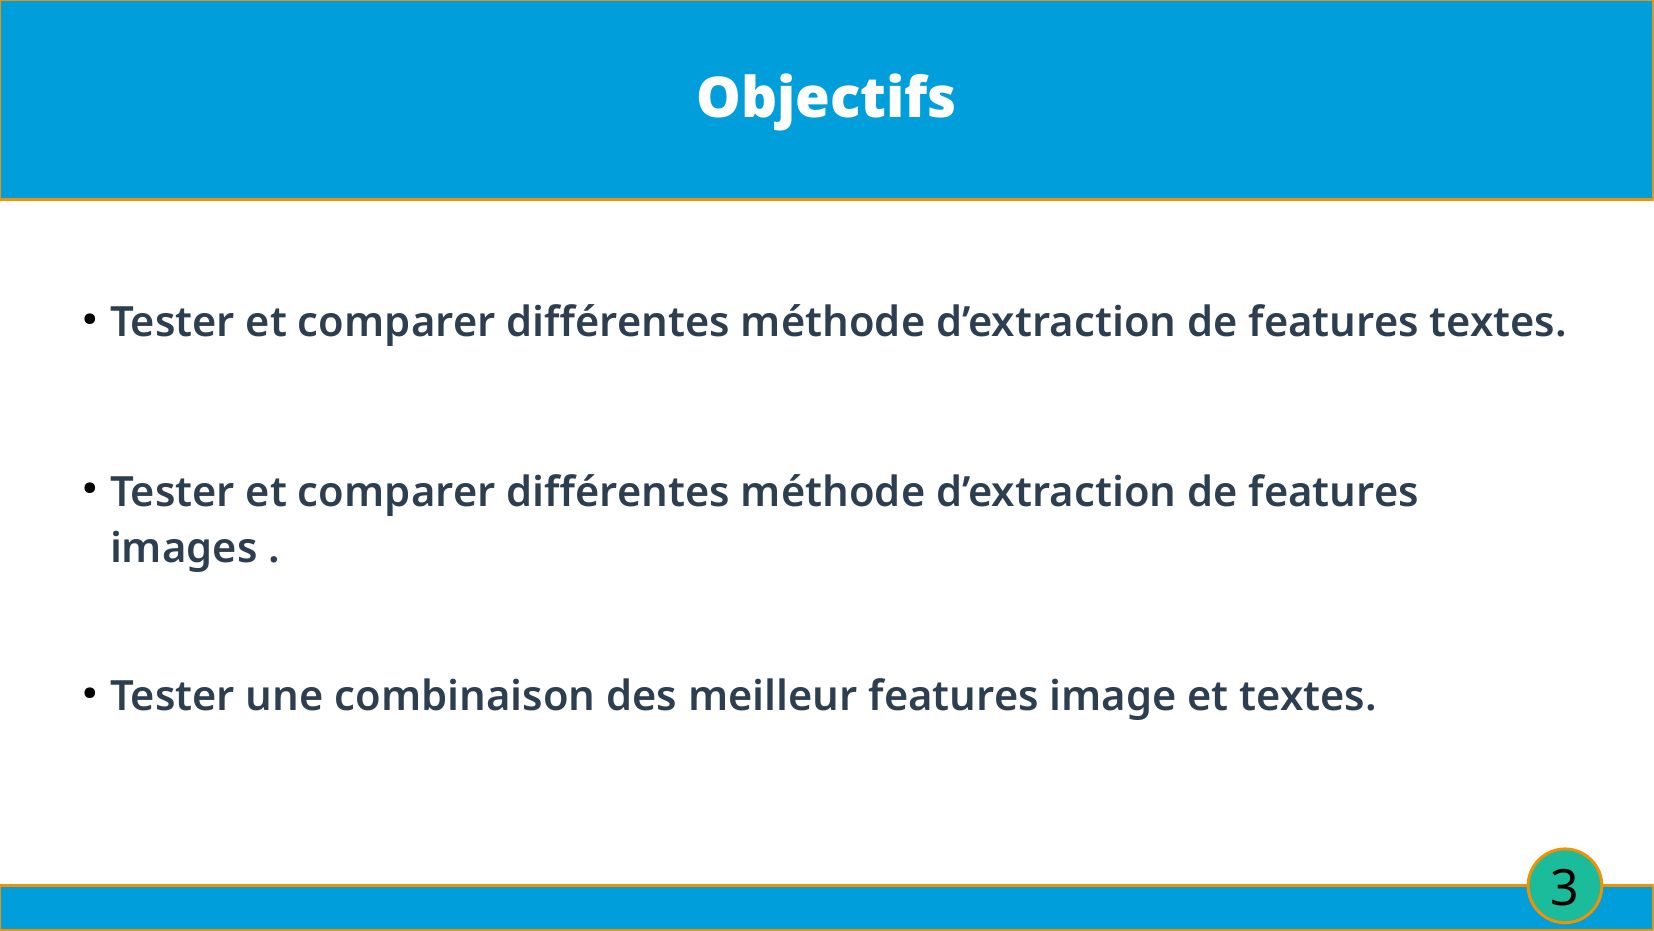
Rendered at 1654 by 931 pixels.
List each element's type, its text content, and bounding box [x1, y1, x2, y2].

list Tester et comparer différentes méthode d’extraction de features textes. Tester et comparer différentes méthode d’extraction de features images . Tester une combinaison des meilleur features image et textes. [82, 217, 1571, 758]
title Objectifs [59, 37, 1595, 155]
